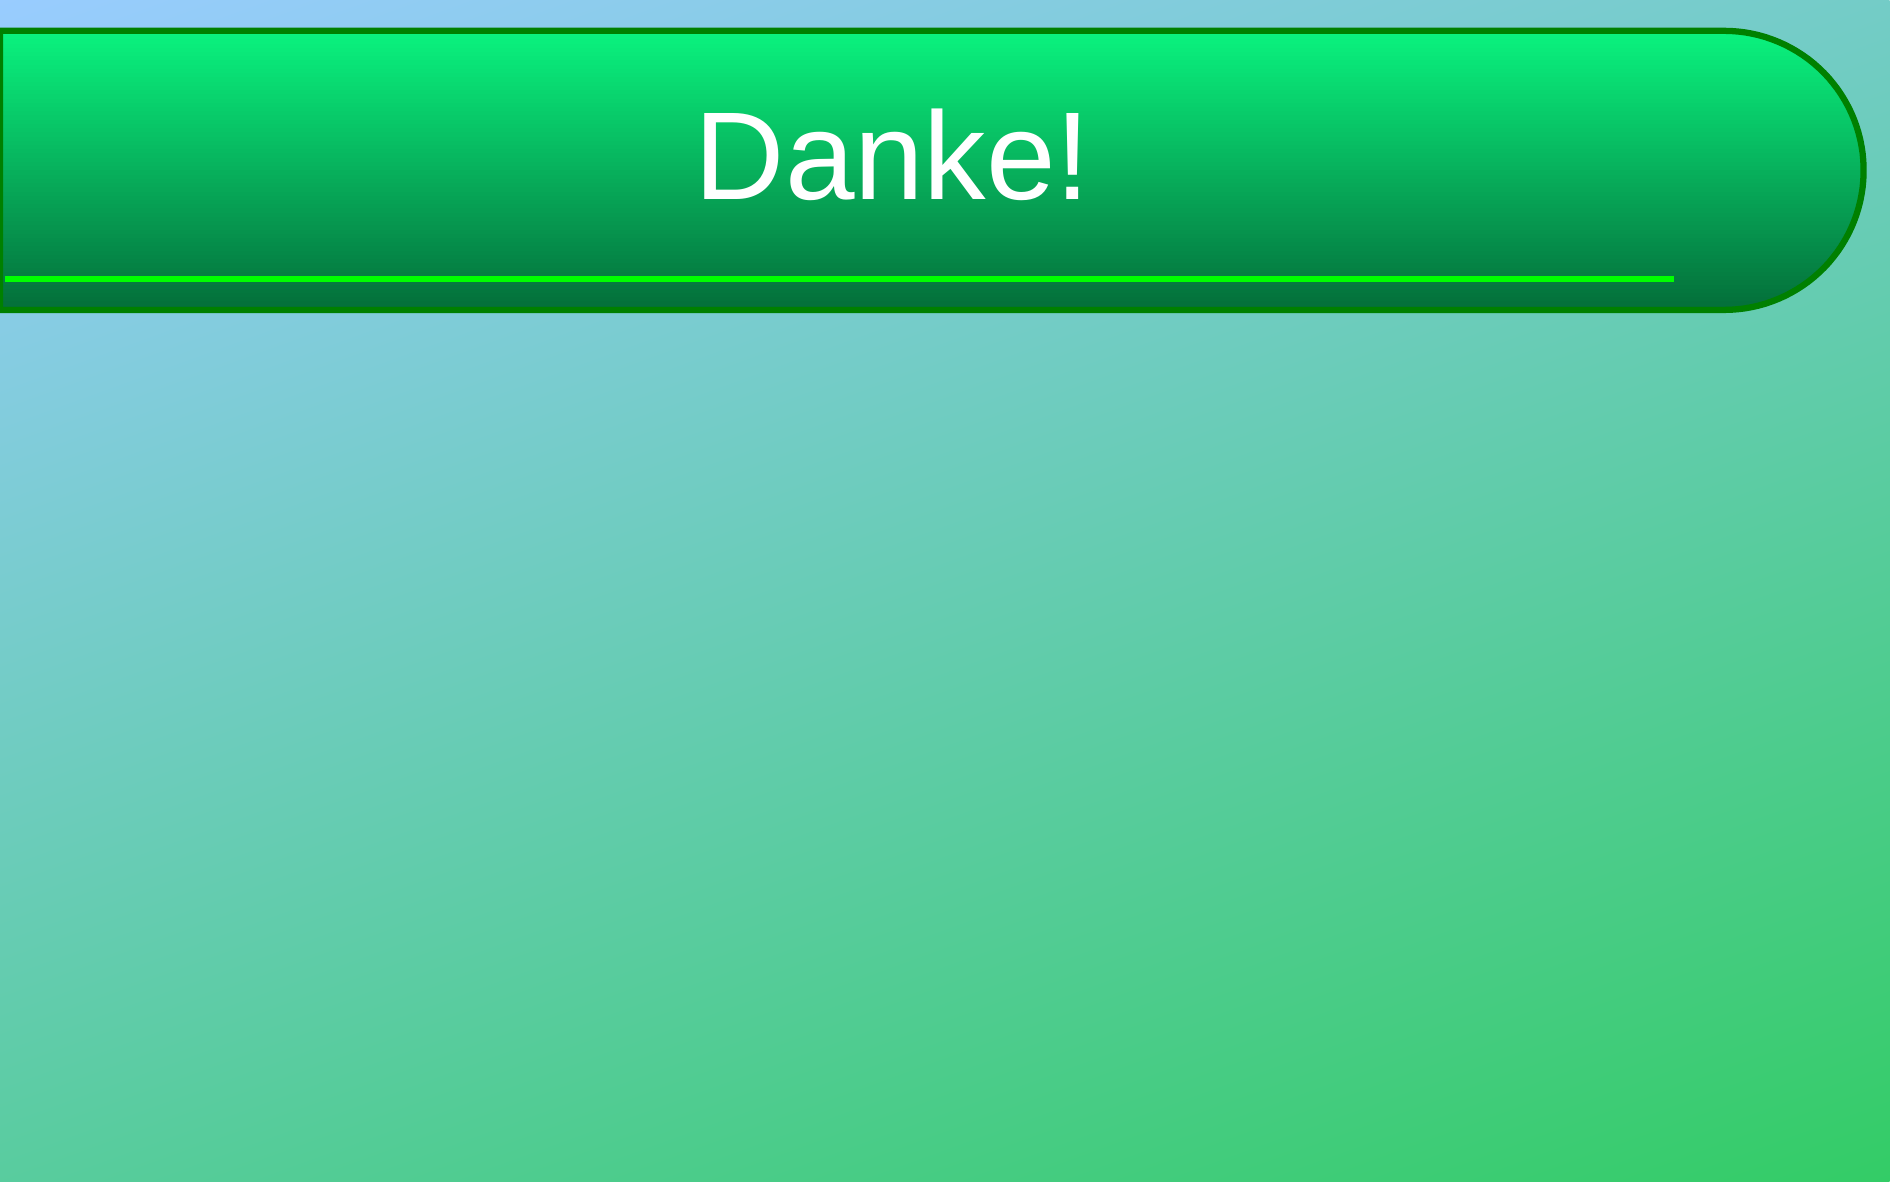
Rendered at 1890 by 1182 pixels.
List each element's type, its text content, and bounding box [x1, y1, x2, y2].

subtitle Danke! [111, 30, 1674, 282]
